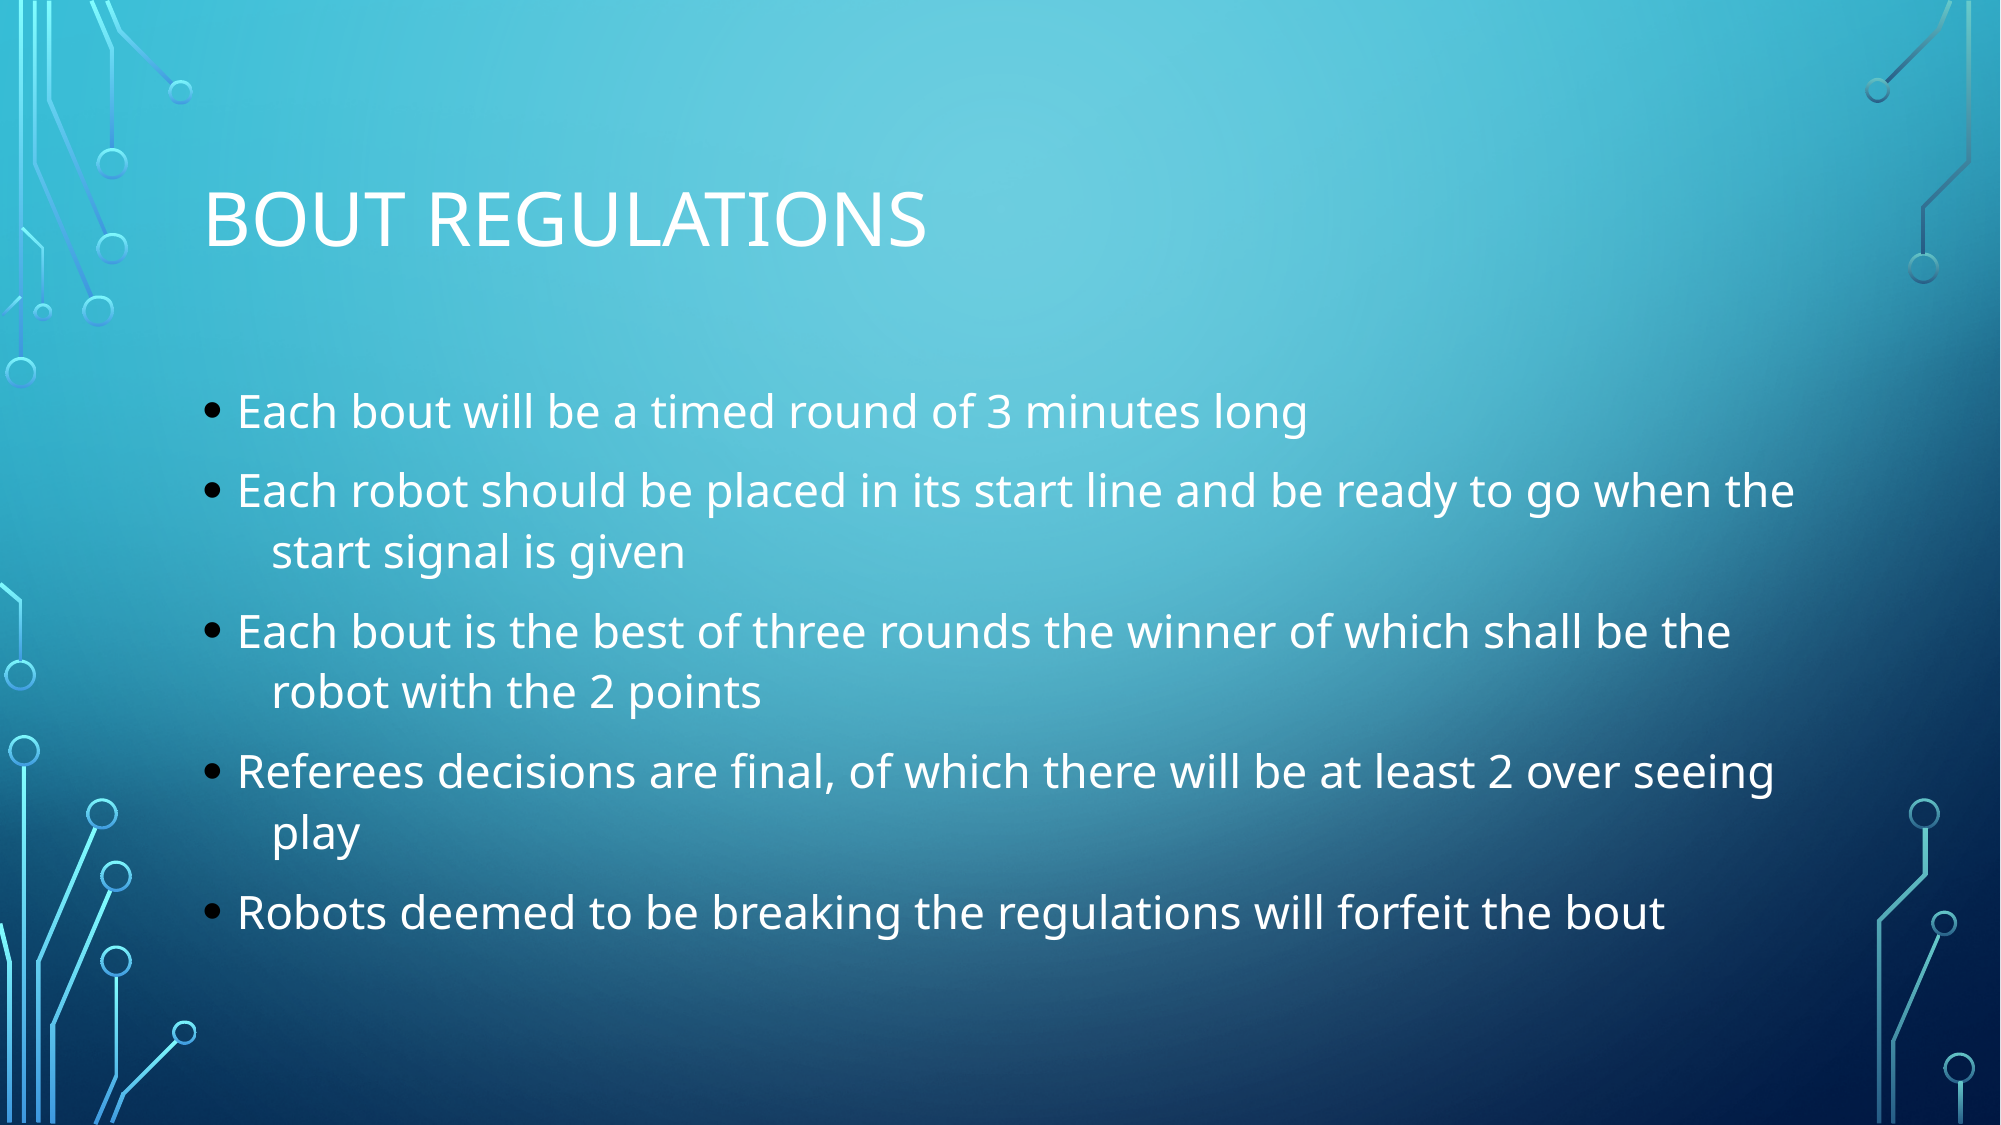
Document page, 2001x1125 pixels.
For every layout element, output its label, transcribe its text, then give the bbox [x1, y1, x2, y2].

title Bout Regulations [187, 101, 1813, 344]
list Each bout will be a timed round of 3 minutes long Each robot should be placed in its start line and be ready to go when the start signal is given Each bout is the best of three rounds the winner of which shall be the robot with the 2 points Referees decisions are final, of which there will be at least 2 over seeing play Robots deemed to be breaking the regulations will forfeit the bout [187, 369, 1813, 951]
